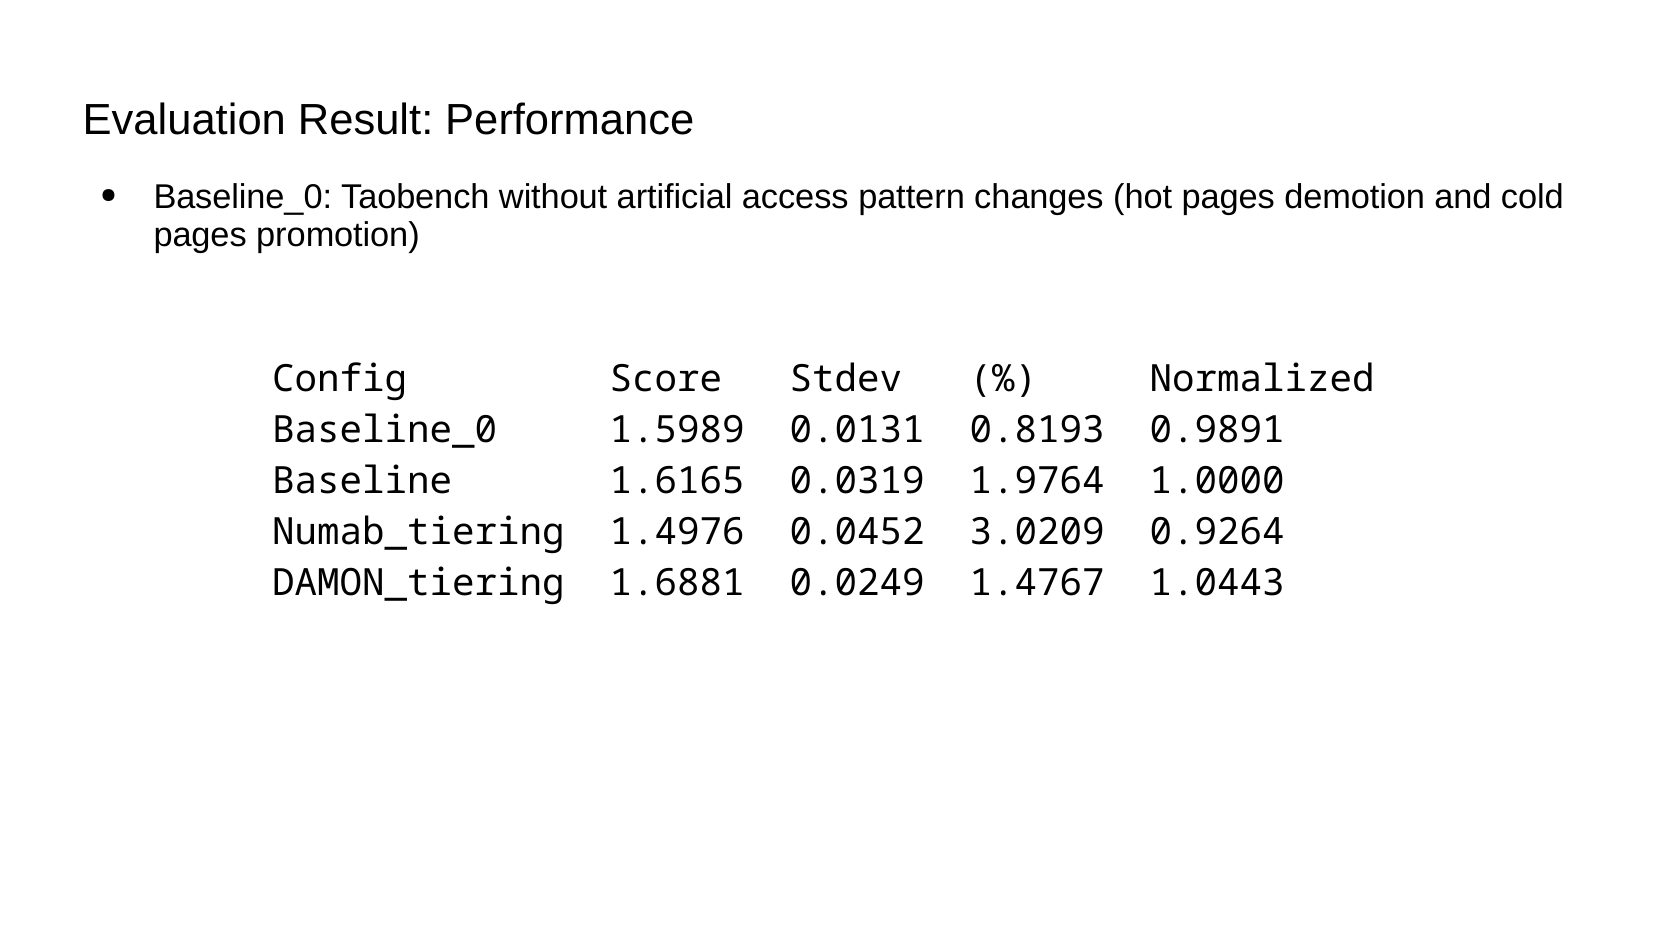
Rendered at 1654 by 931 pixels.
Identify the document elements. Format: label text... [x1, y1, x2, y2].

text_box Config Score Stdev (%) Normalized Baseline_0 1.5989 0.0131 0.8193 0.9891 Baseline 1.6165 0.0319 1.9764 1.0000 Numab_tiering 1.4976 0.0452 3.0209 0.9264 DAMON_tiering 1.6881 0.0249 1.4767 1.0443 [257, 344, 1390, 615]
list Baseline_0: Taobench without artificial access pattern changes (hot pages demotion and cold pages promotion) [82, 177, 1571, 833]
title Evaluation Result: Performance [82, 81, 1571, 157]
